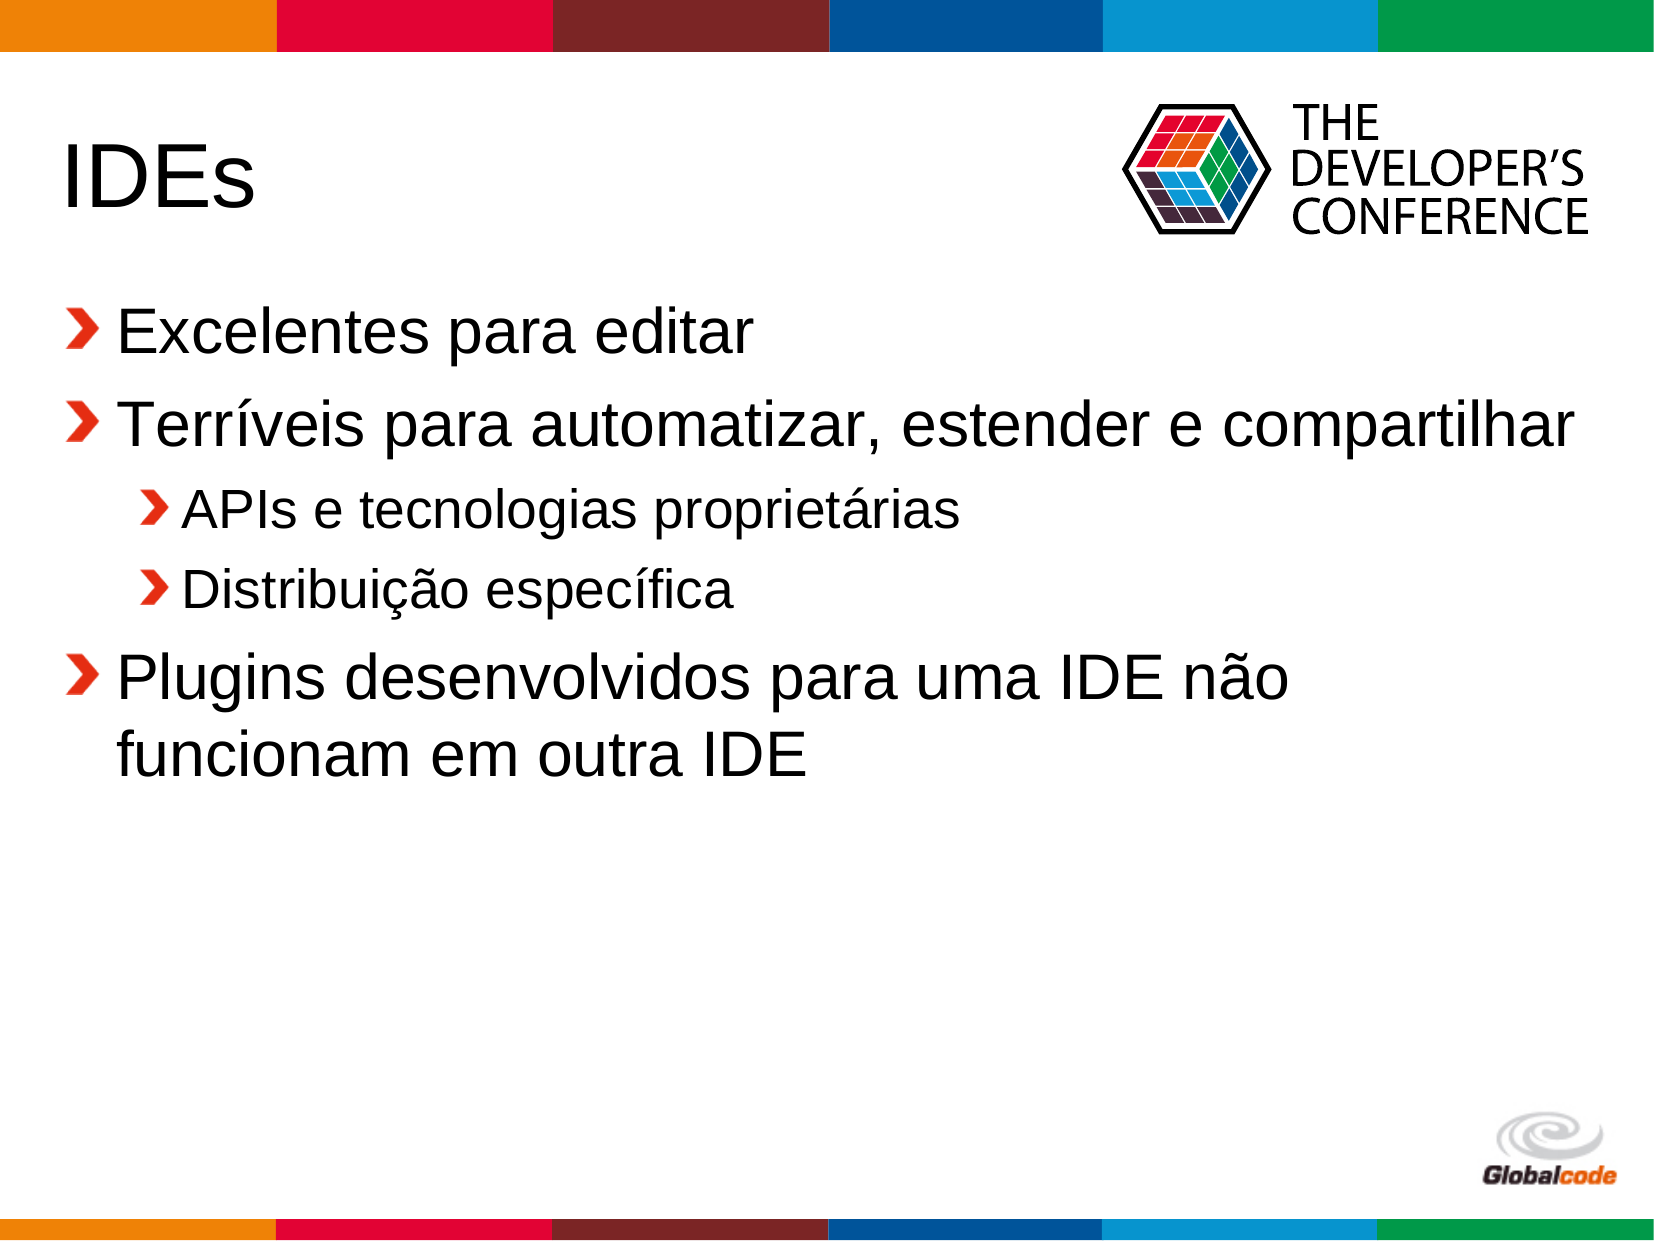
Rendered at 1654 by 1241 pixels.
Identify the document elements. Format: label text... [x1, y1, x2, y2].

list Excelentes para editar Terríveis para automatizar, estender e compartilhar APIs e tecnologias proprietárias Distribuição específica Plugins desenvolvidos para uma IDE não funcionam em outra IDE [45, 281, 1609, 1118]
title IDEs [45, 87, 1075, 256]
picture [1464, 1062, 1638, 1219]
